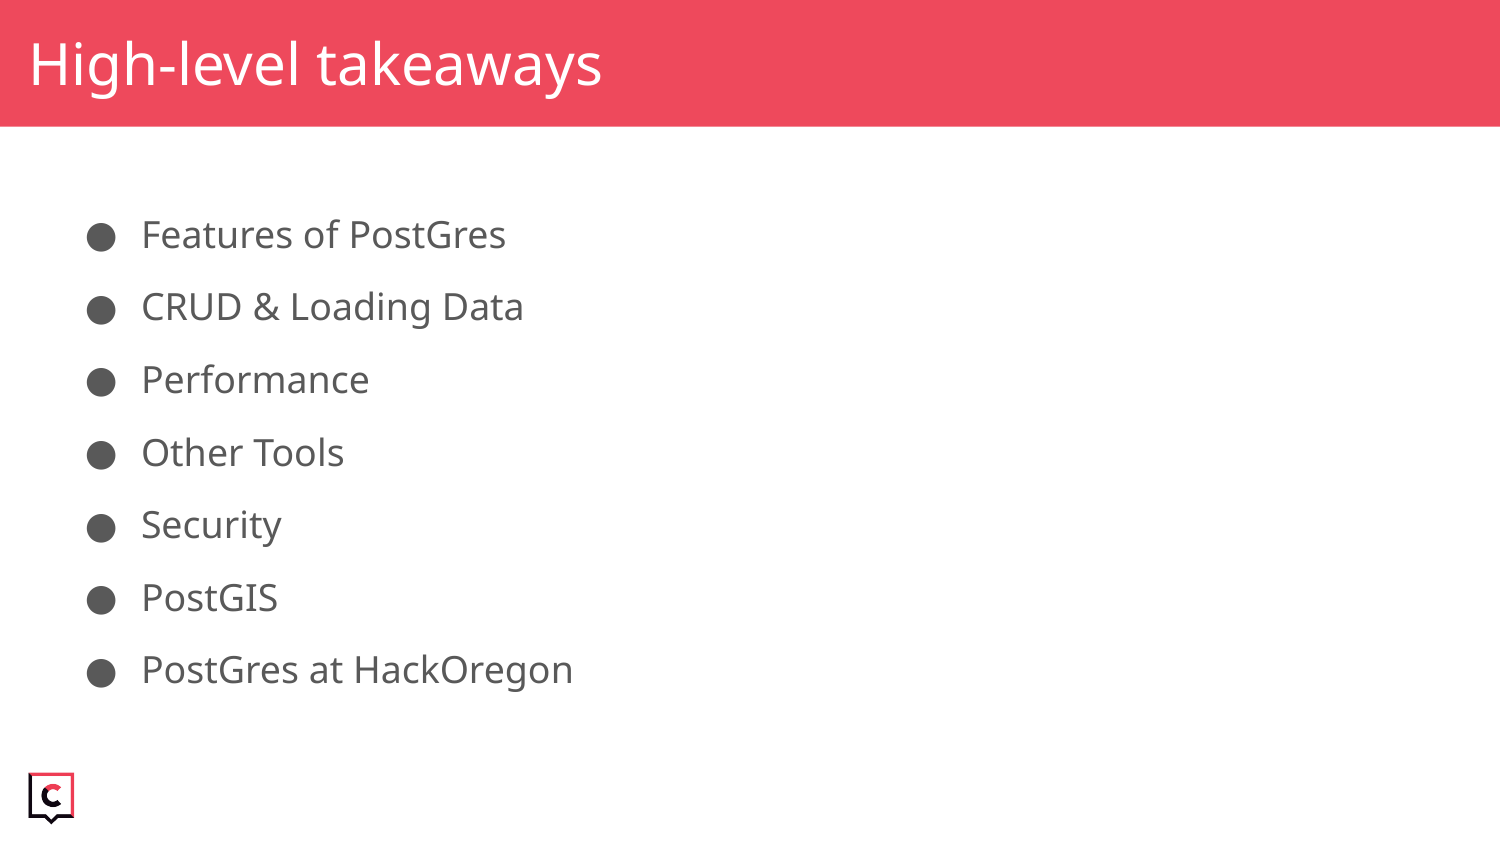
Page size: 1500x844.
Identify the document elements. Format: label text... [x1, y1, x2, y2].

title High-level takeaways [13, 12, 1412, 107]
picture [19, 764, 82, 830]
list Features of PostGres CRUD & Loading Data Performance Other Tools Security PostGIS PostGres at HackOregon [51, 189, 1449, 750]
